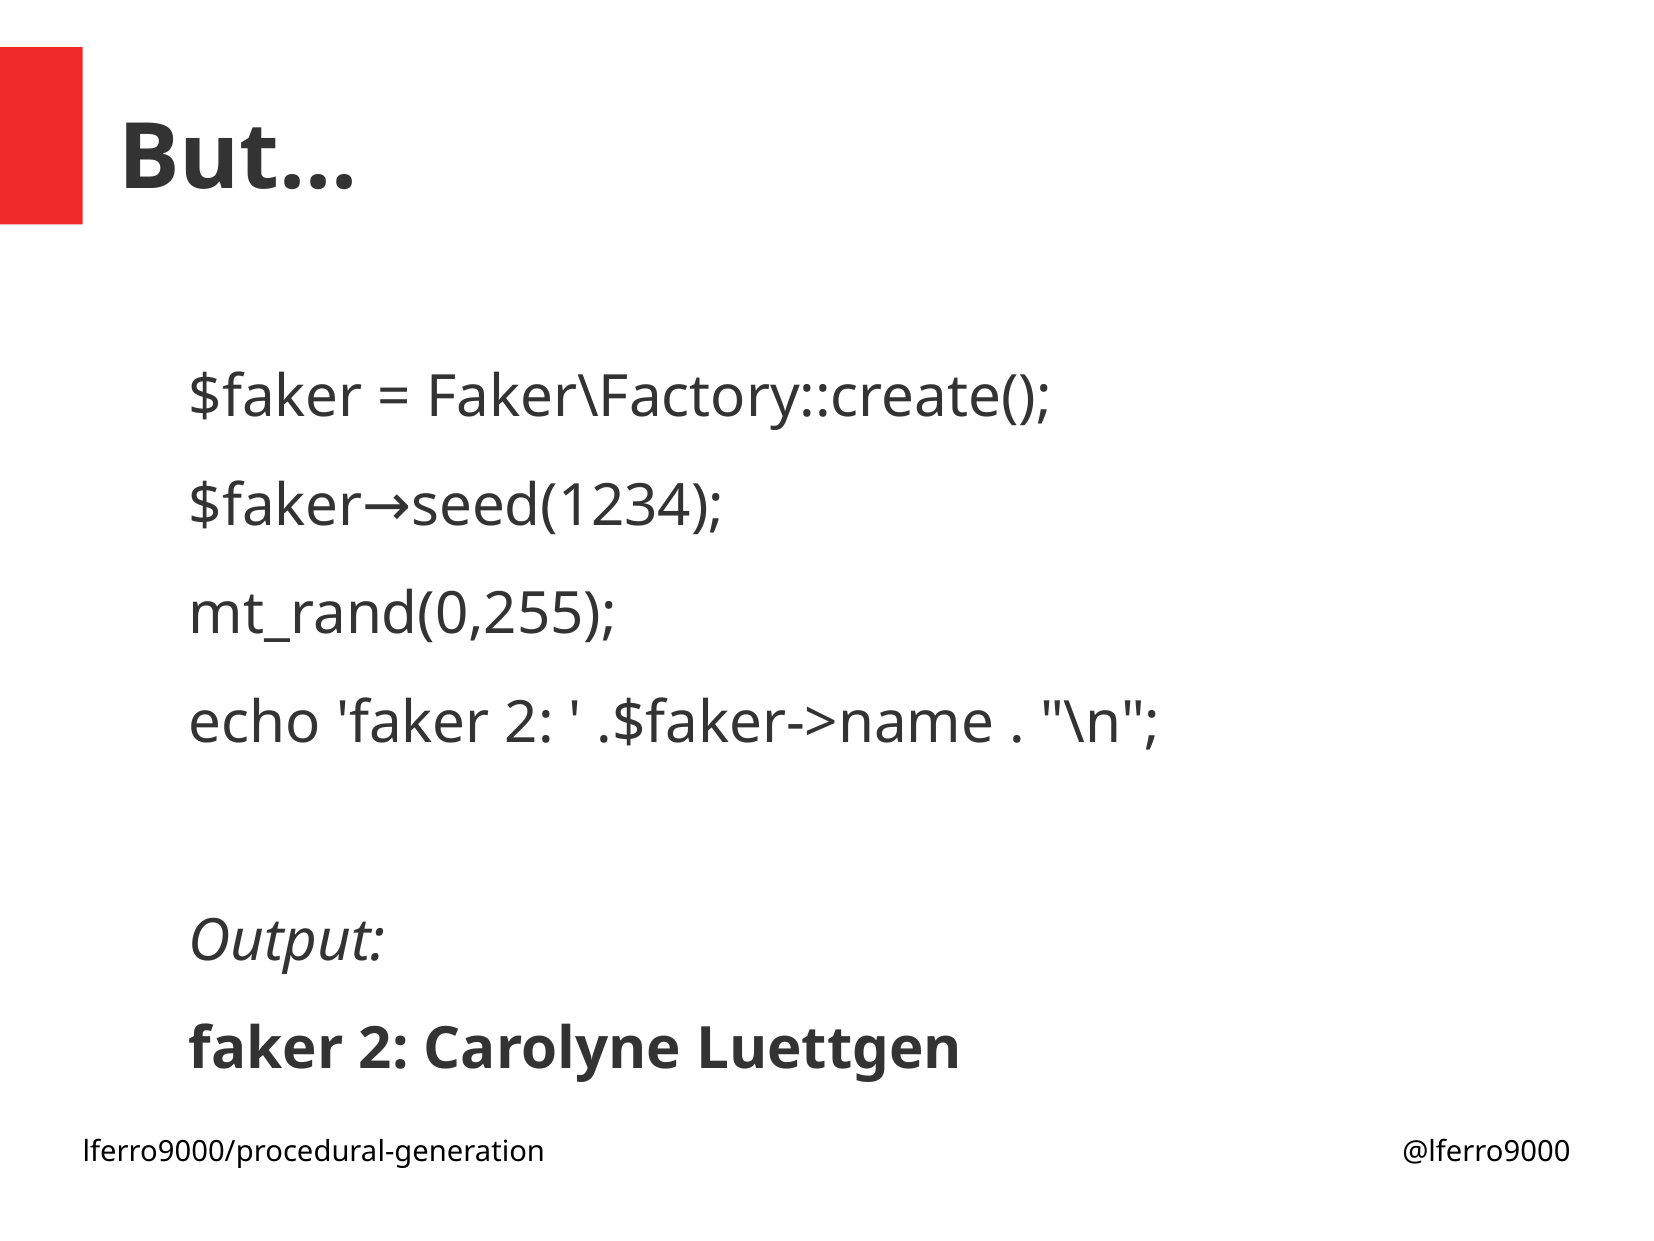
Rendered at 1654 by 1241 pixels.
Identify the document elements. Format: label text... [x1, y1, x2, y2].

title But... [118, 49, 1571, 257]
list $faker = Faker\Factory::create(); $faker→seed(1234); mt_rand(0,255); echo 'faker 2: ' .$faker->name . "\n"; Output: faker 2: Carolyne Luettgen [118, 354, 1536, 1074]
